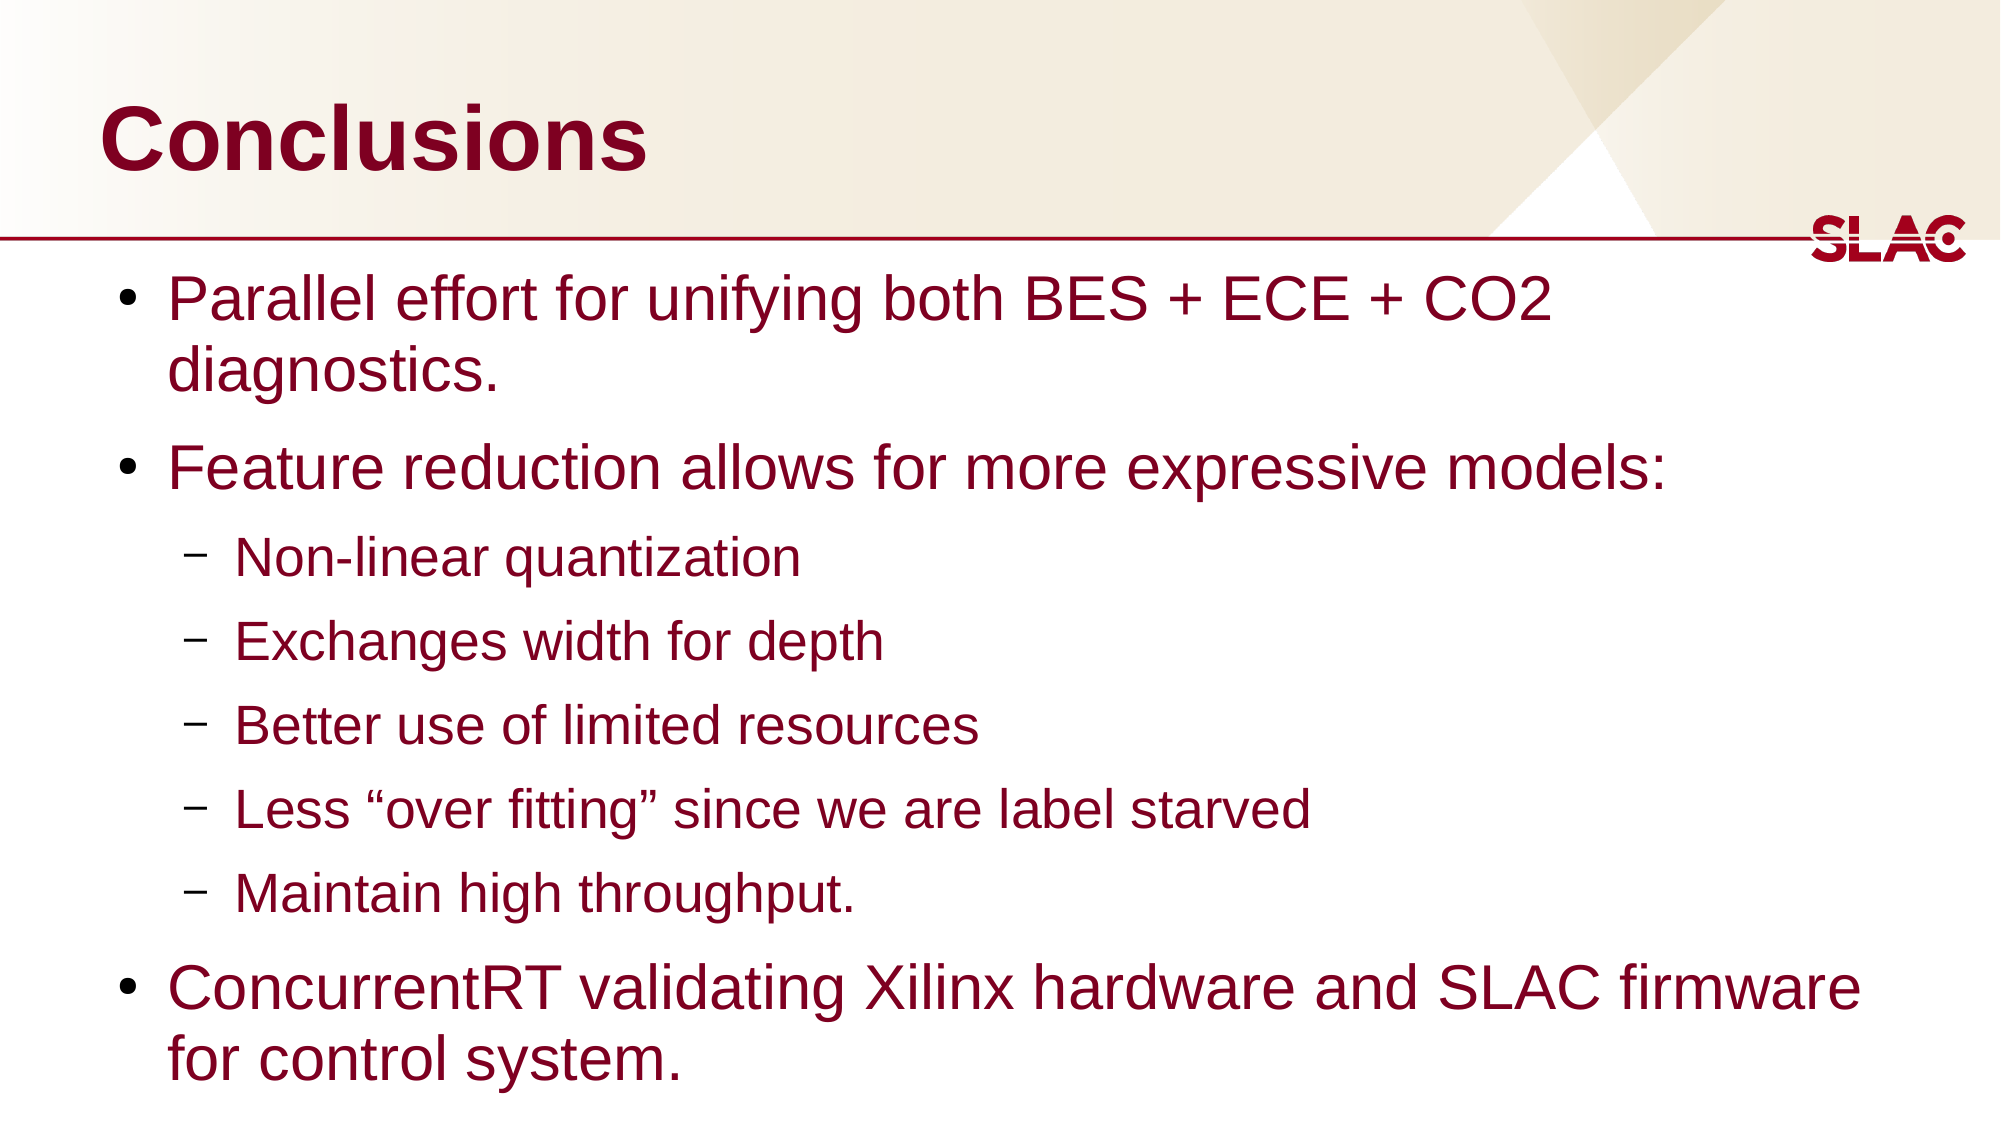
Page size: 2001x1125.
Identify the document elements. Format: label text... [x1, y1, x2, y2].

picture [0, 0, 2001, 262]
title Conclusions [99, 44, 1900, 233]
list Parallel effort for unifying both BES + ECE + CO2 diagnostics. Feature reduction allows for more expressive models: Non-linear quantization Exchanges width for depth Better use of limited resources Less “over fitting” since we are label starved Maintain high throughput. ConcurrentRT validating Xilinx hardware and SLAC firmware for control system. [99, 263, 1900, 1096]
